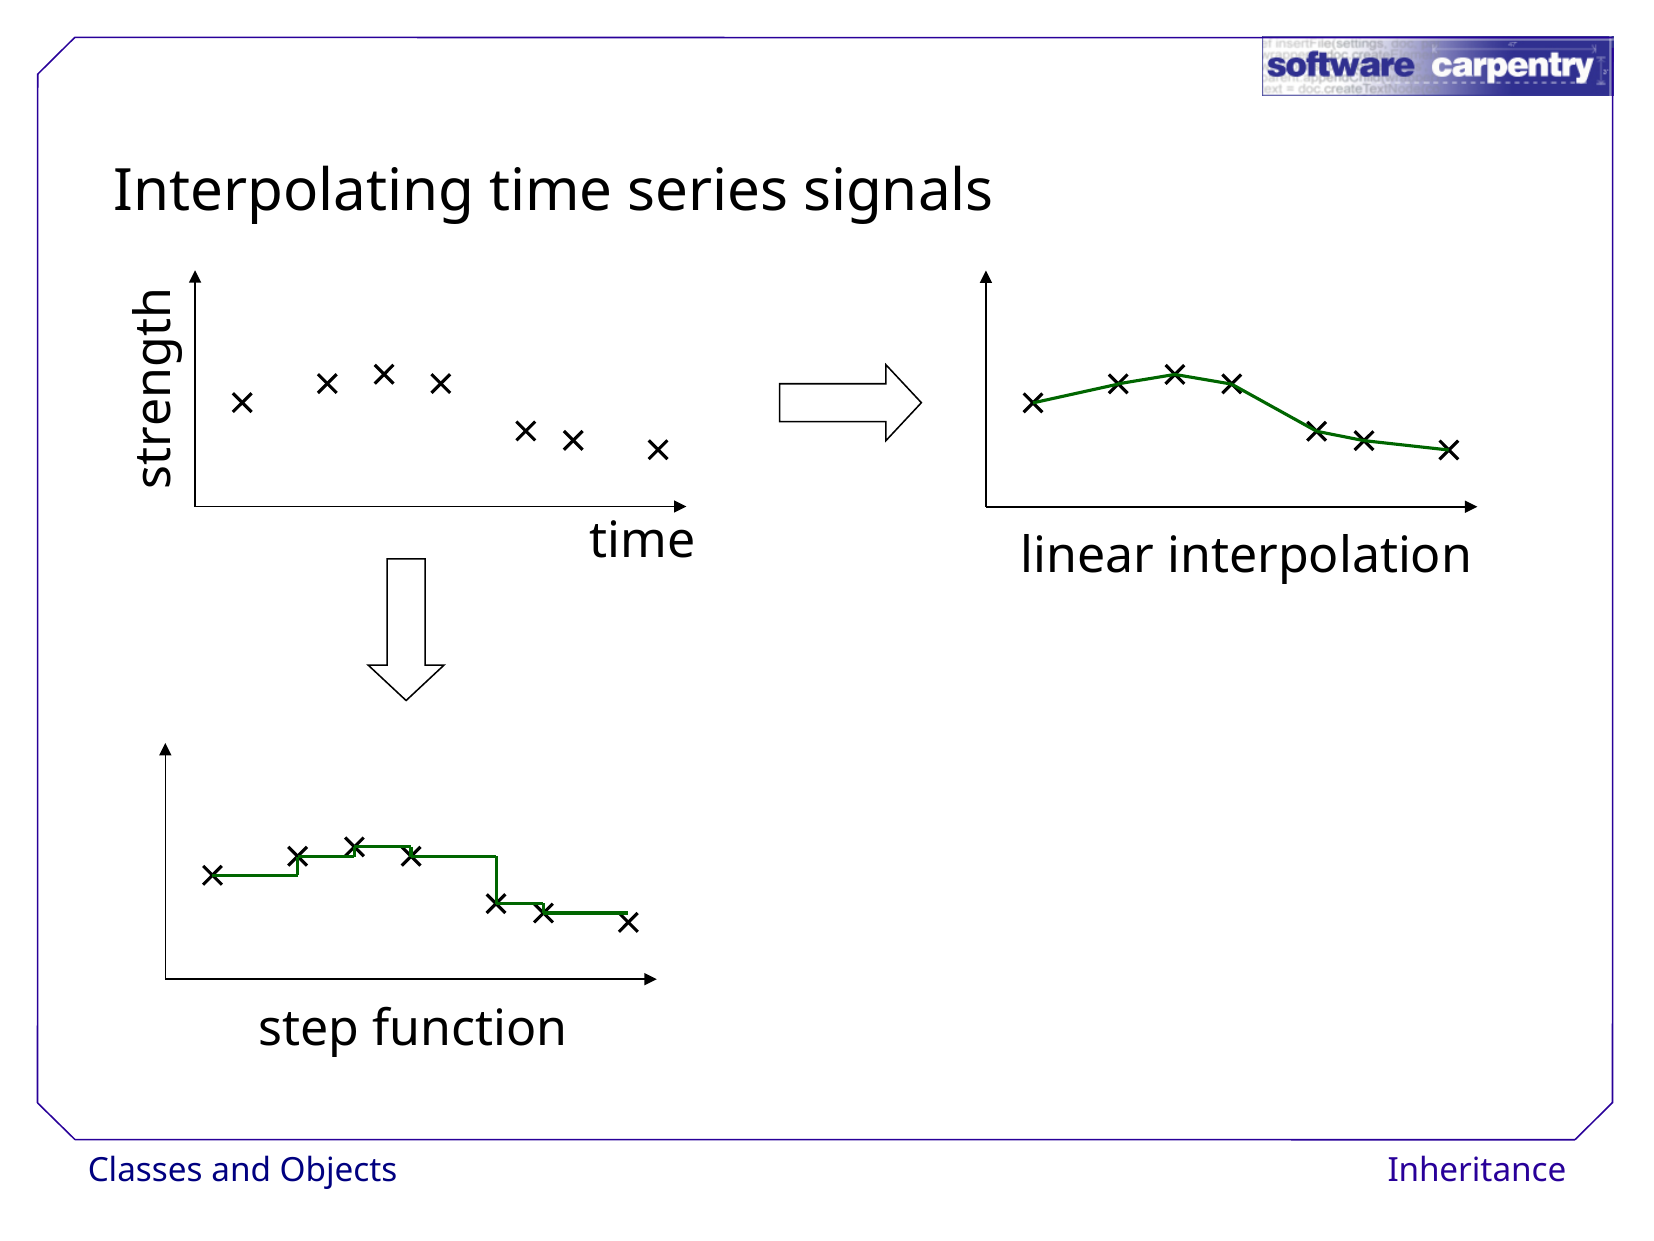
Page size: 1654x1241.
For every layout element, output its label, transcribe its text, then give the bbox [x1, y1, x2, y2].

text_box linear interpolation [1005, 520, 1488, 592]
text_box time [574, 504, 711, 577]
text_box step function [243, 993, 583, 1065]
text_box strength [117, 272, 190, 505]
picture [1262, 36, 1614, 96]
text_box Interpolating time series signals [99, 109, 1517, 231]
